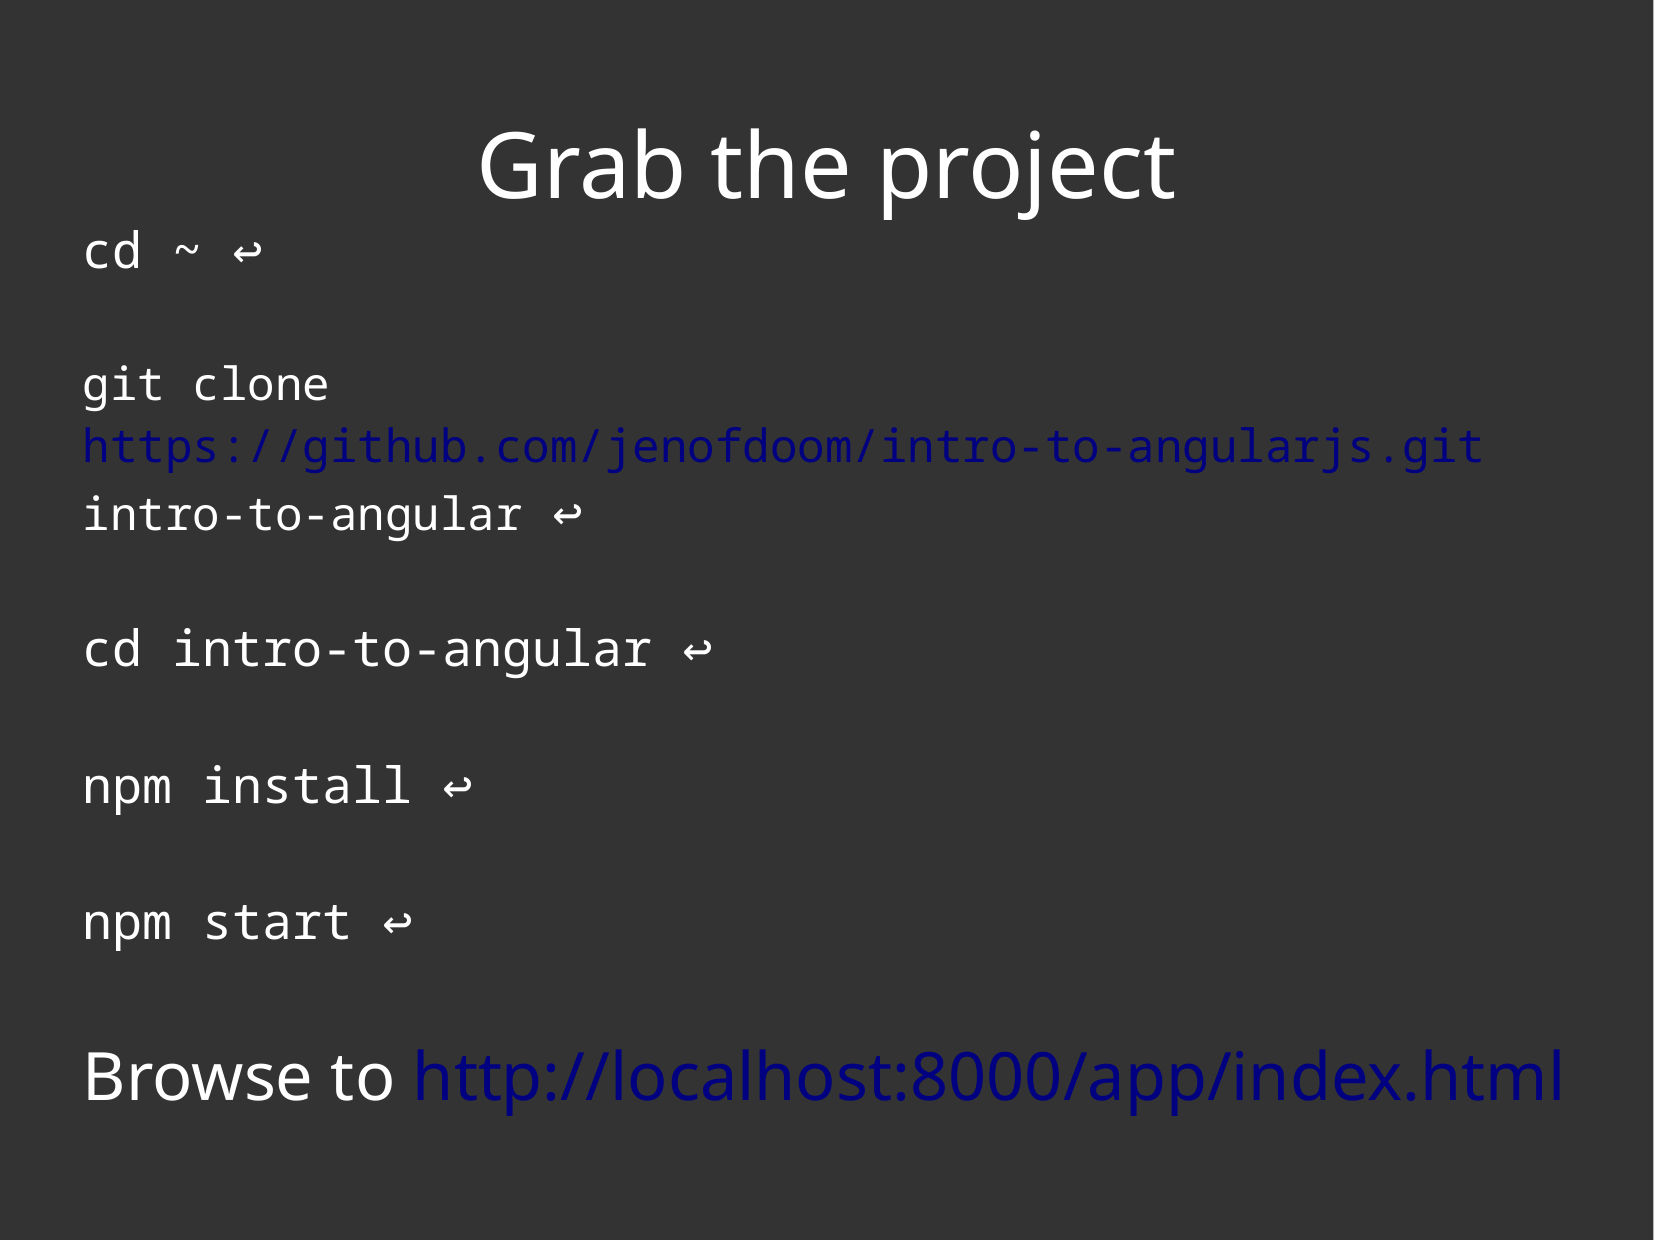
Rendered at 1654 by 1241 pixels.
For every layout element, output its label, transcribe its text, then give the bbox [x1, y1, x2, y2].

title cd ~ ↩ git clone https://github.com/jenofdoom/intro-to-angularjs.git intro-to-angular ↩ cd intro-to-angular ↩ npm install ↩ npm start ↩ [82, 200, 1571, 969]
title Grab the project [82, 59, 1571, 200]
title Browse to http://localhost:8000/app/index.html [82, 971, 1572, 1179]
